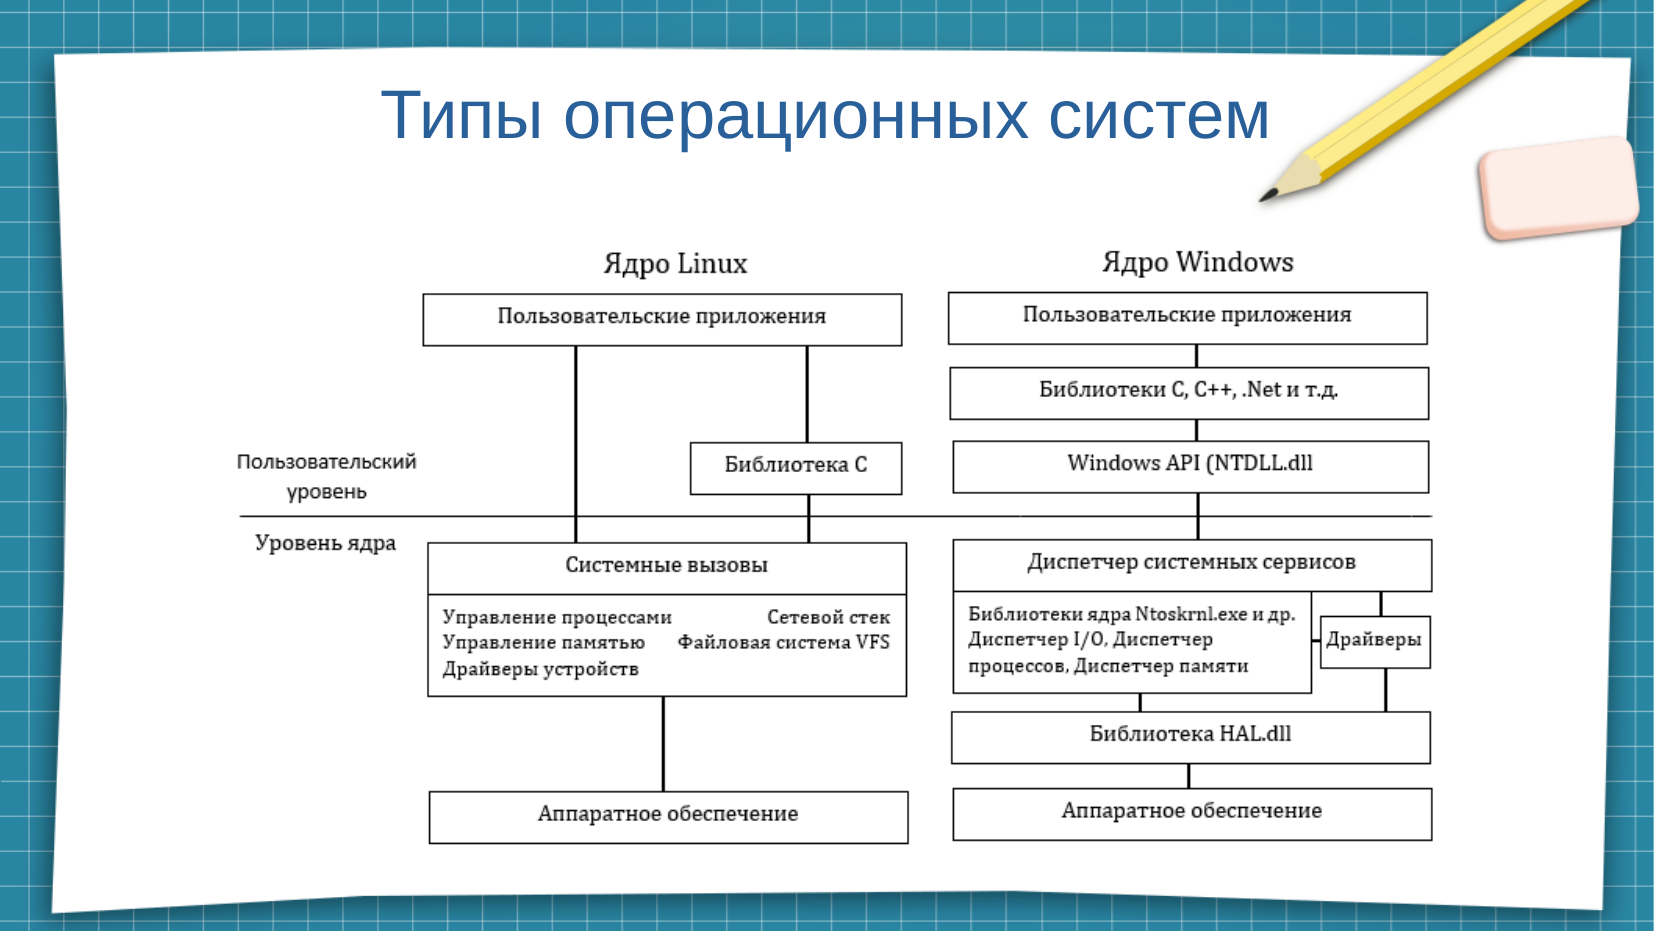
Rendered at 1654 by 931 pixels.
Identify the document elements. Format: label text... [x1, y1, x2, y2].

title Типы операционных систем [82, 37, 1571, 193]
picture [0, 0, 1654, 931]
